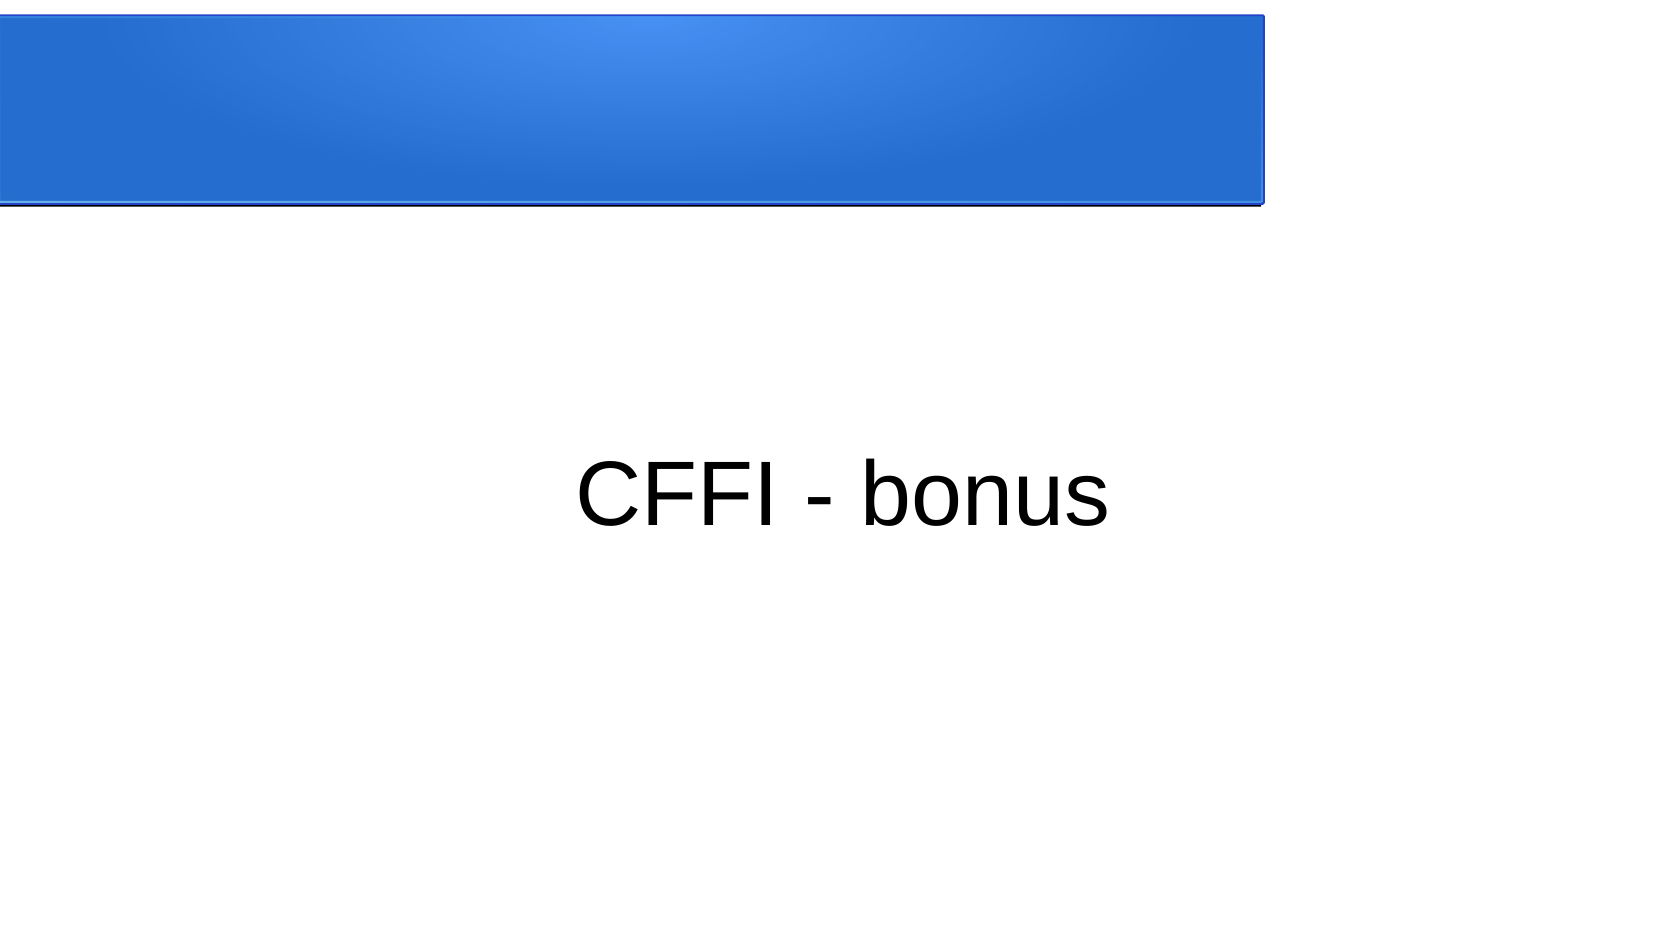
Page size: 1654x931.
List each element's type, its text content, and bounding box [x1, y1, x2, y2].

subtitle CFFI - bonus [82, 224, 1571, 764]
